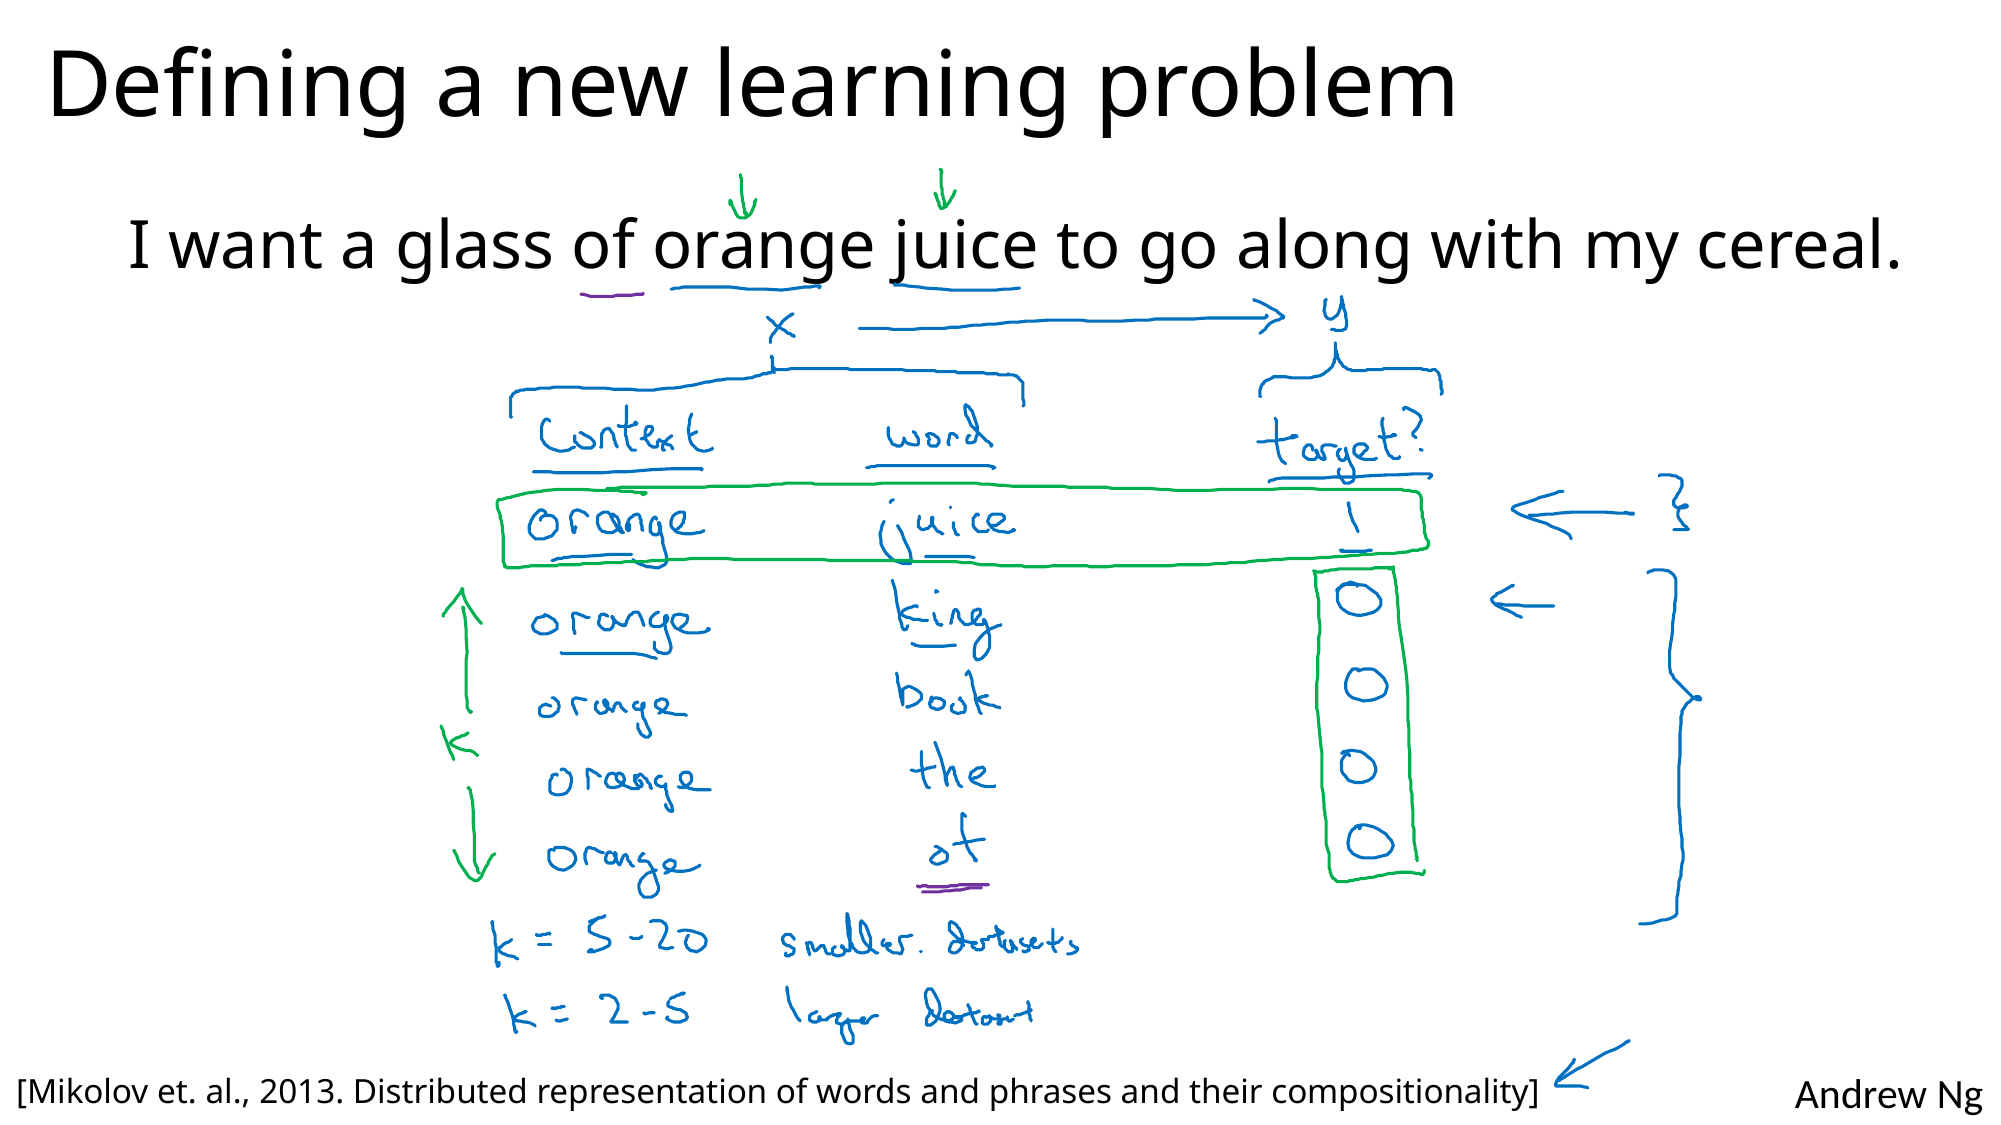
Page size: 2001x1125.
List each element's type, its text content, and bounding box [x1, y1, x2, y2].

picture [437, 165, 1706, 1093]
title Defining a new learning problem [30, 29, 2000, 248]
text_box I want a glass of orange juice to go along with my cereal. [1706, 194, 1934, 291]
text_box I want a glass of orange juice to go along with my cereal. [113, 194, 437, 291]
text_box [Mikolov et. al., 2013. Distributed representation of words and phrases and their compositionality] [1, 1063, 1565, 1119]
